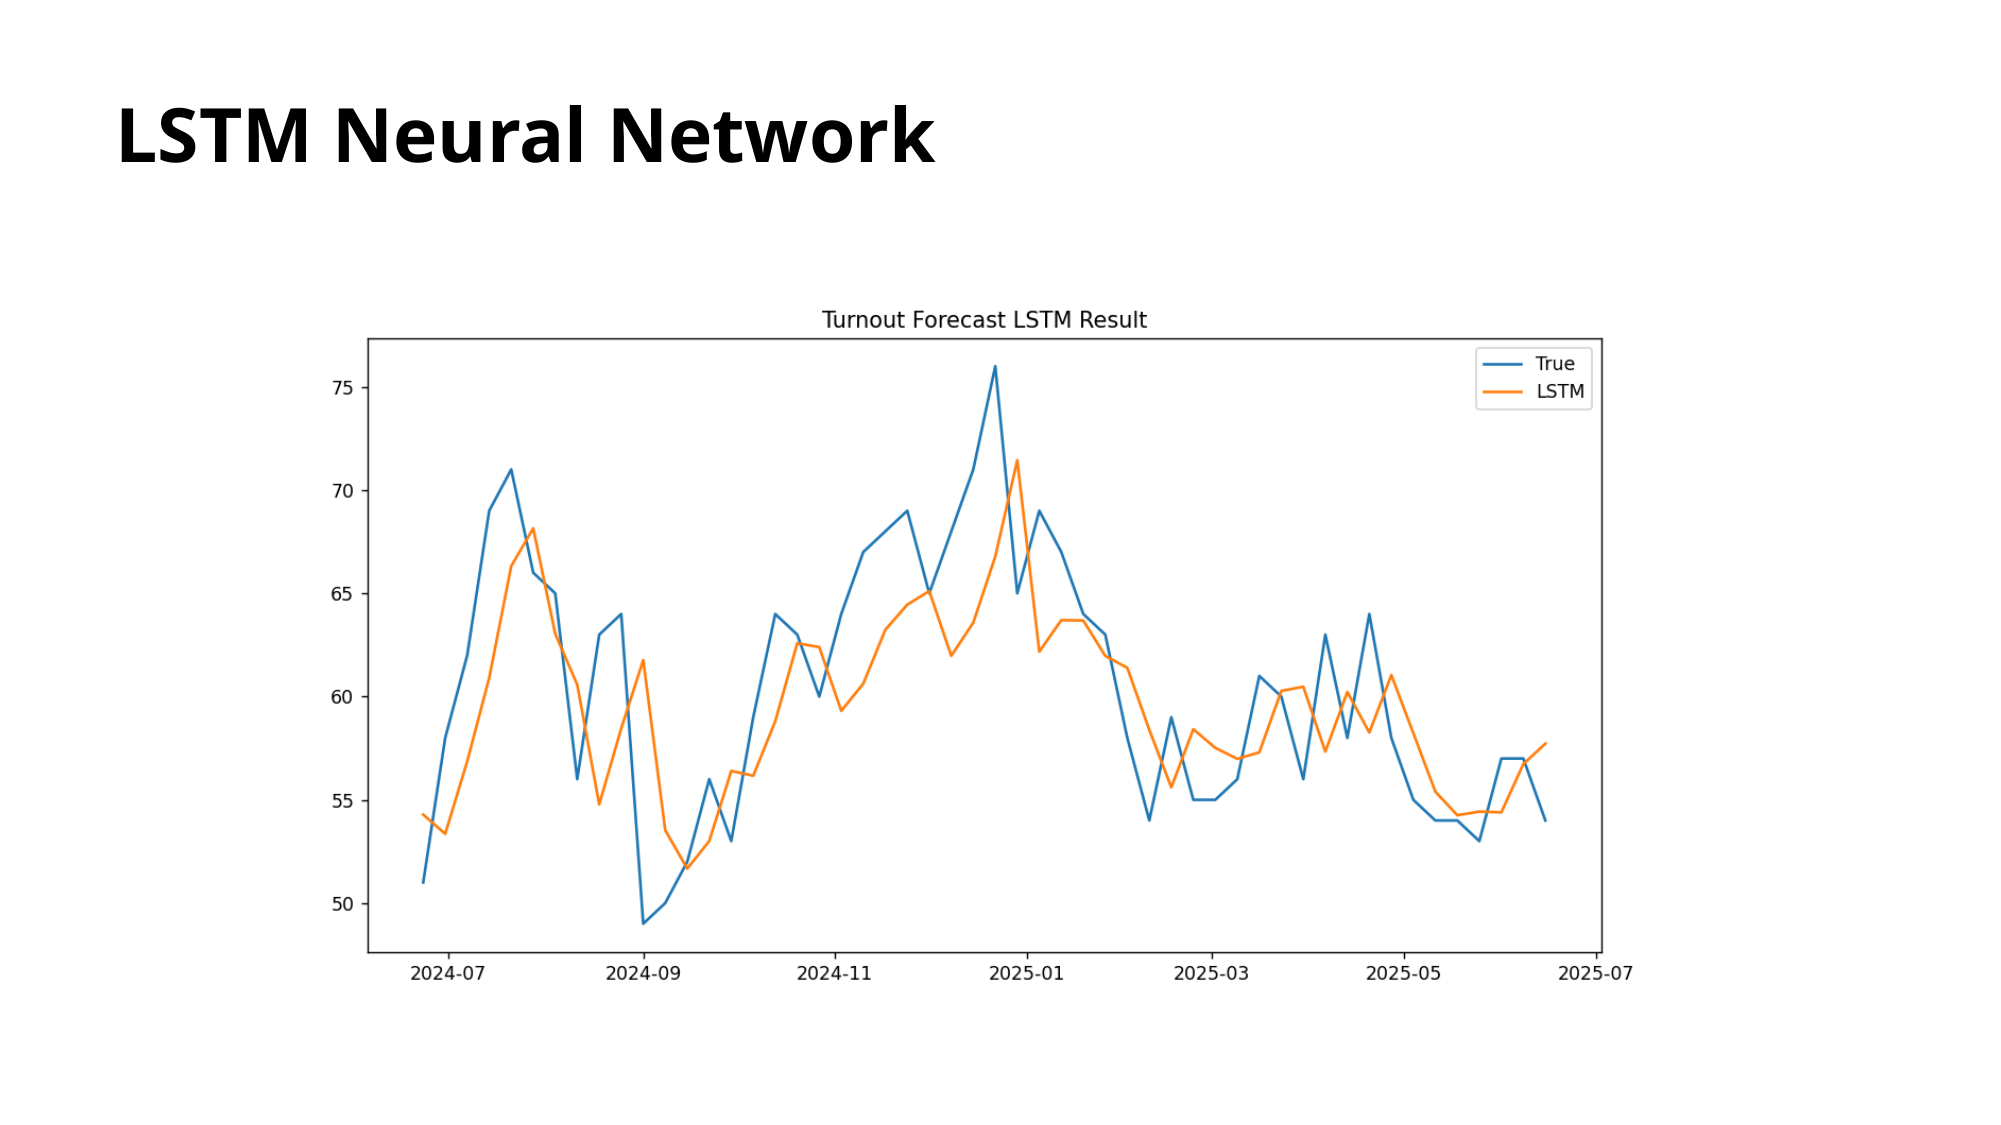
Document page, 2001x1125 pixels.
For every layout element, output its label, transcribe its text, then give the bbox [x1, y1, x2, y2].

picture [253, 281, 1696, 1036]
title LSTM Neural Network [100, 90, 1849, 276]
